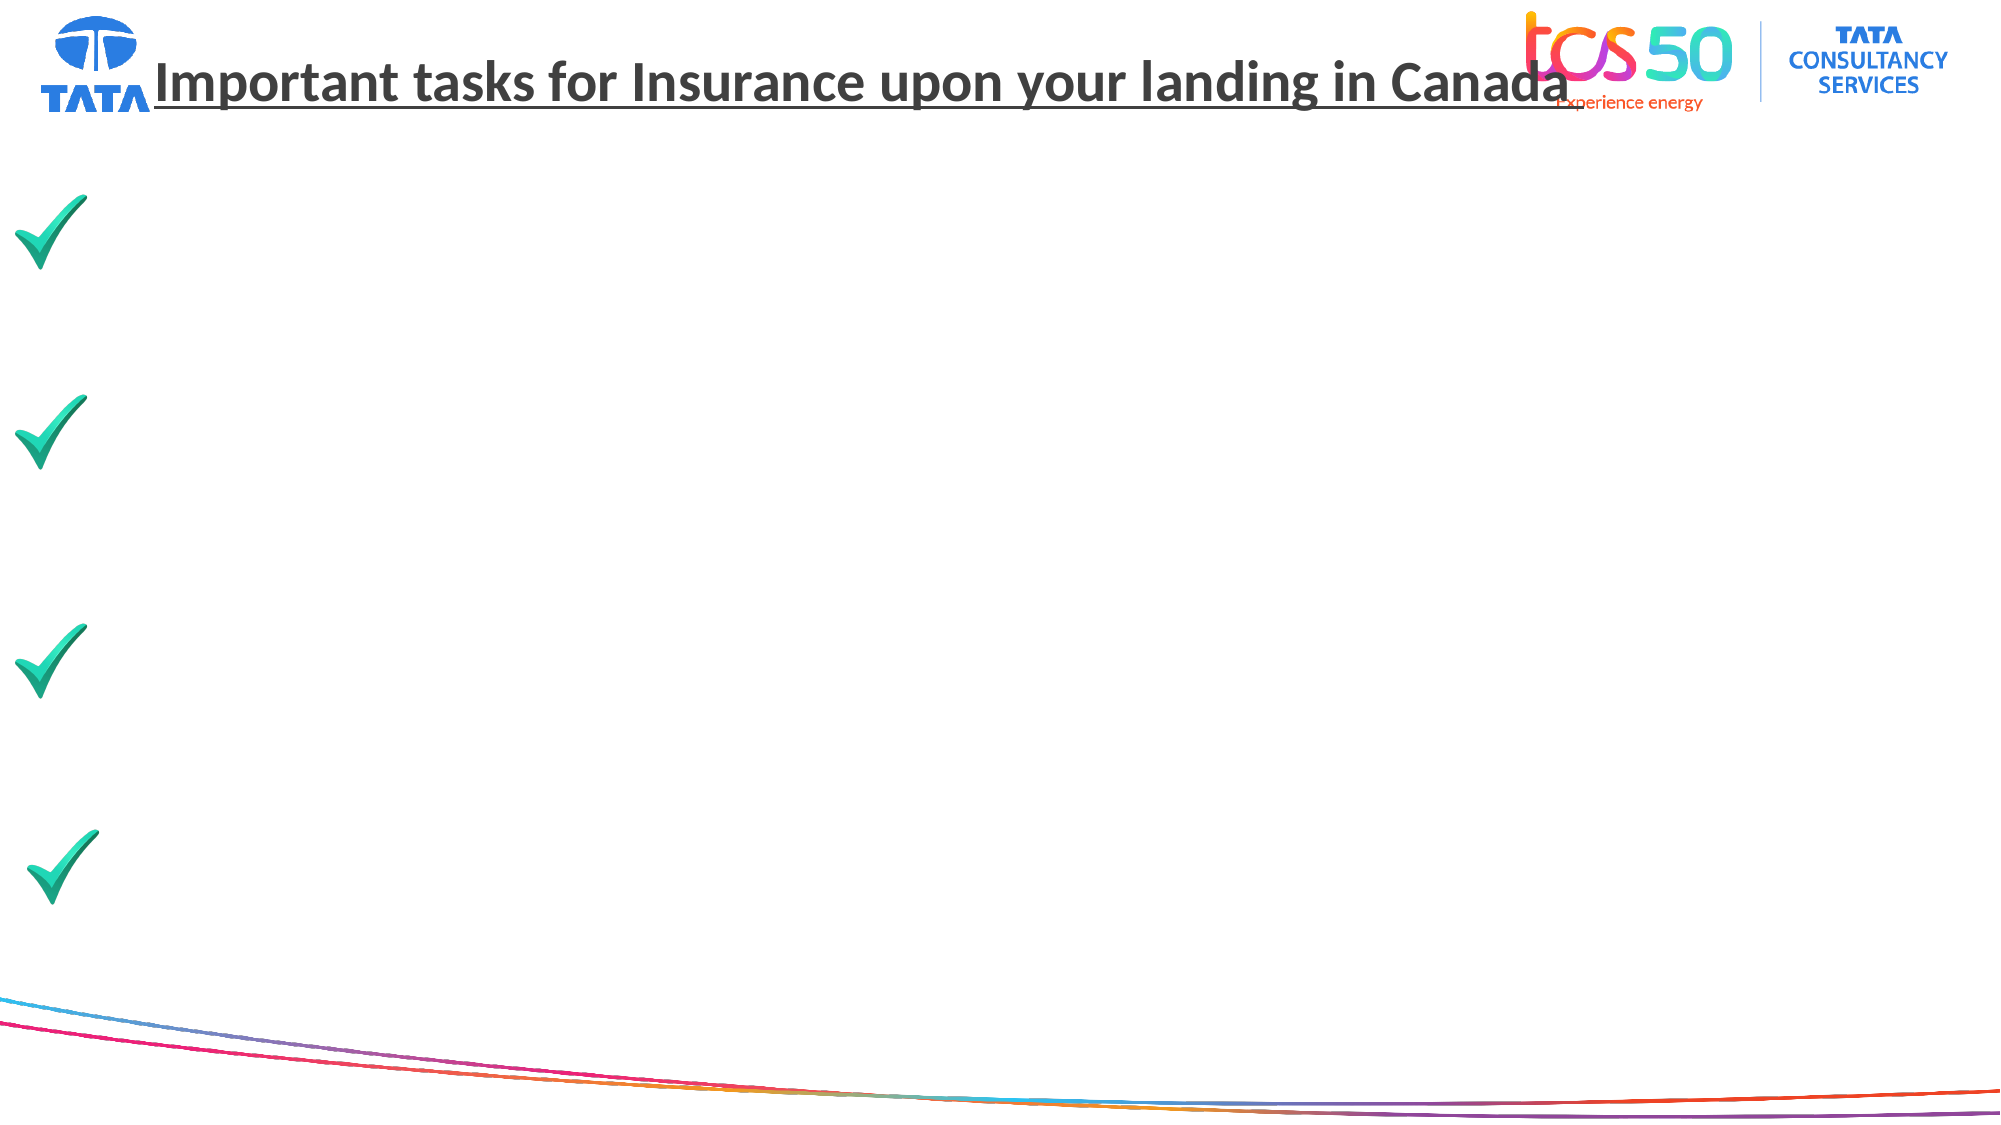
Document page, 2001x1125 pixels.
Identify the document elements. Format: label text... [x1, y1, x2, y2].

picture [10, 391, 92, 473]
picture [41, 16, 150, 112]
picture [10, 191, 92, 273]
picture [1526, 11, 1948, 112]
picture [10, 620, 92, 702]
picture [0, 136, 2000, 1125]
picture [22, 826, 104, 908]
title Important tasks for Insurance upon your landing in Canada [139, 47, 1758, 131]
